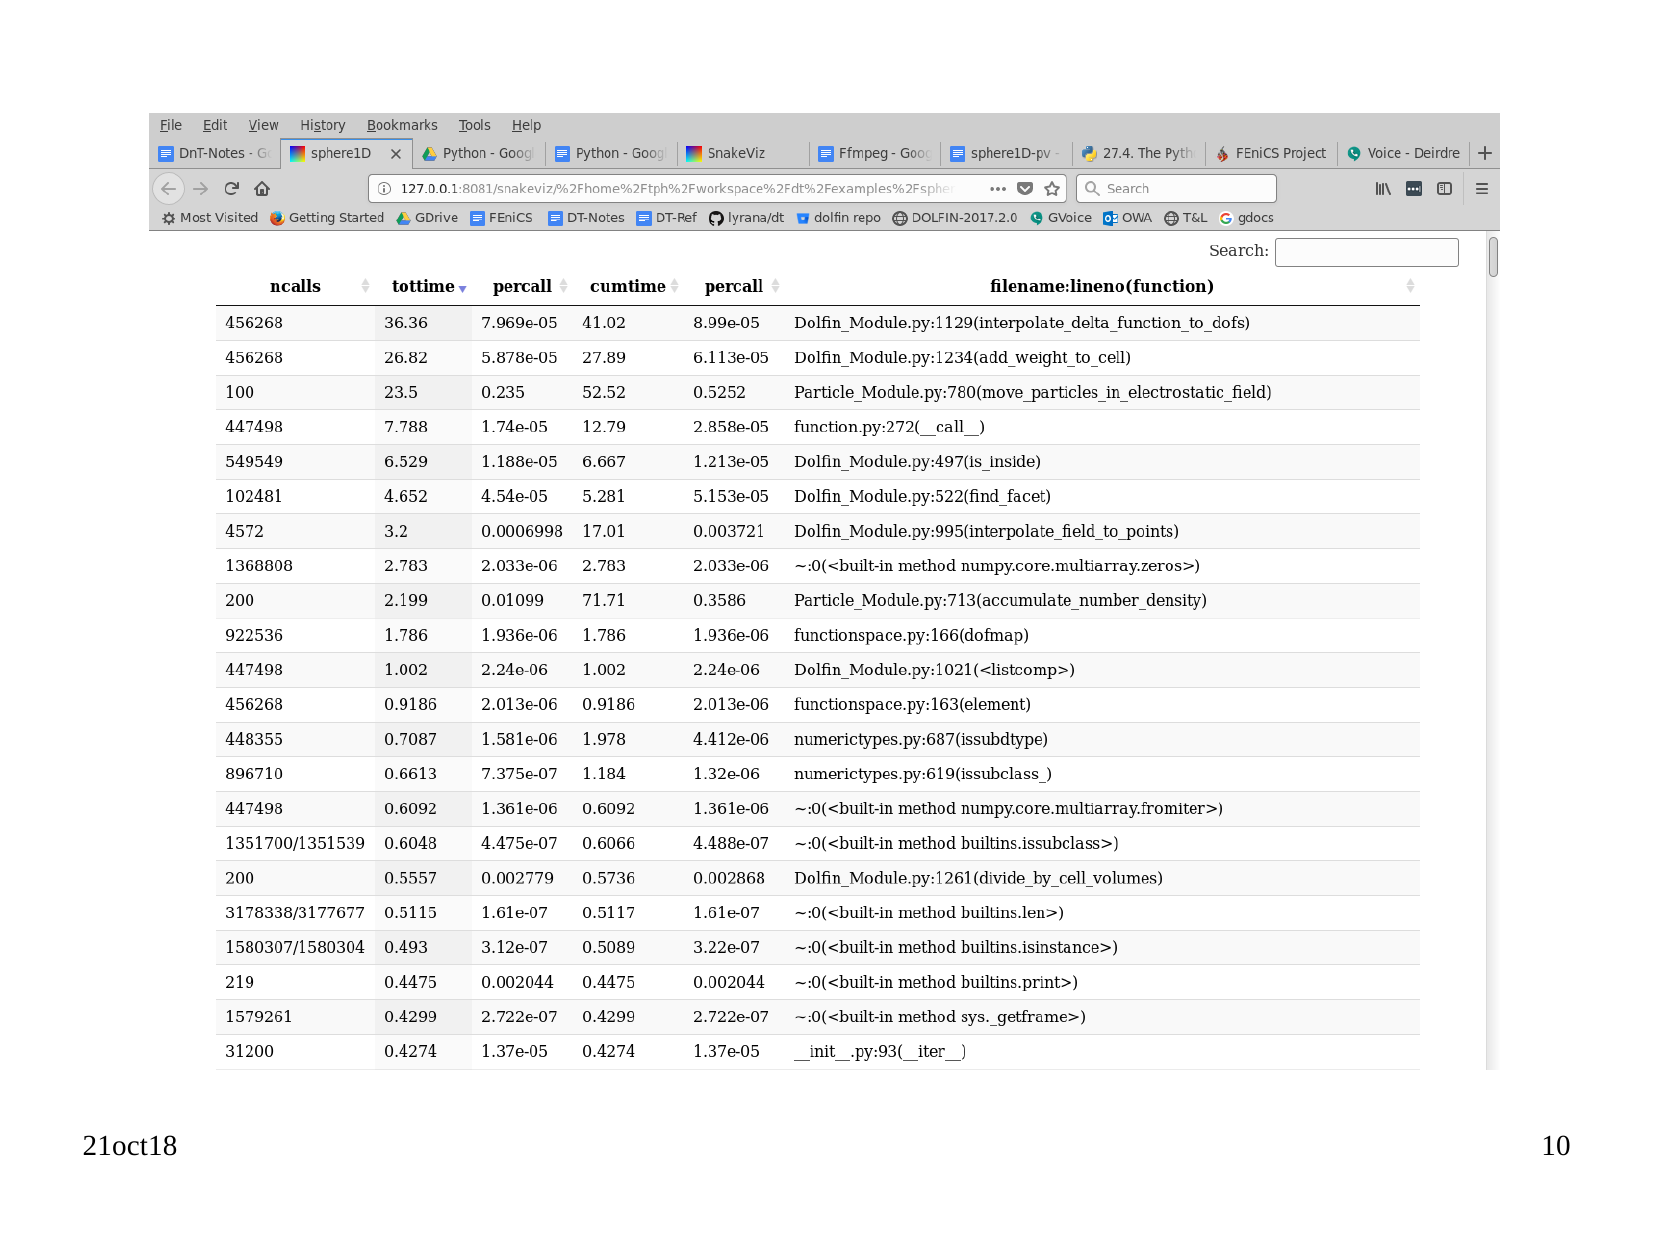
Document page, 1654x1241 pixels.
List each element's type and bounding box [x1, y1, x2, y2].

picture [149, 113, 1500, 1070]
